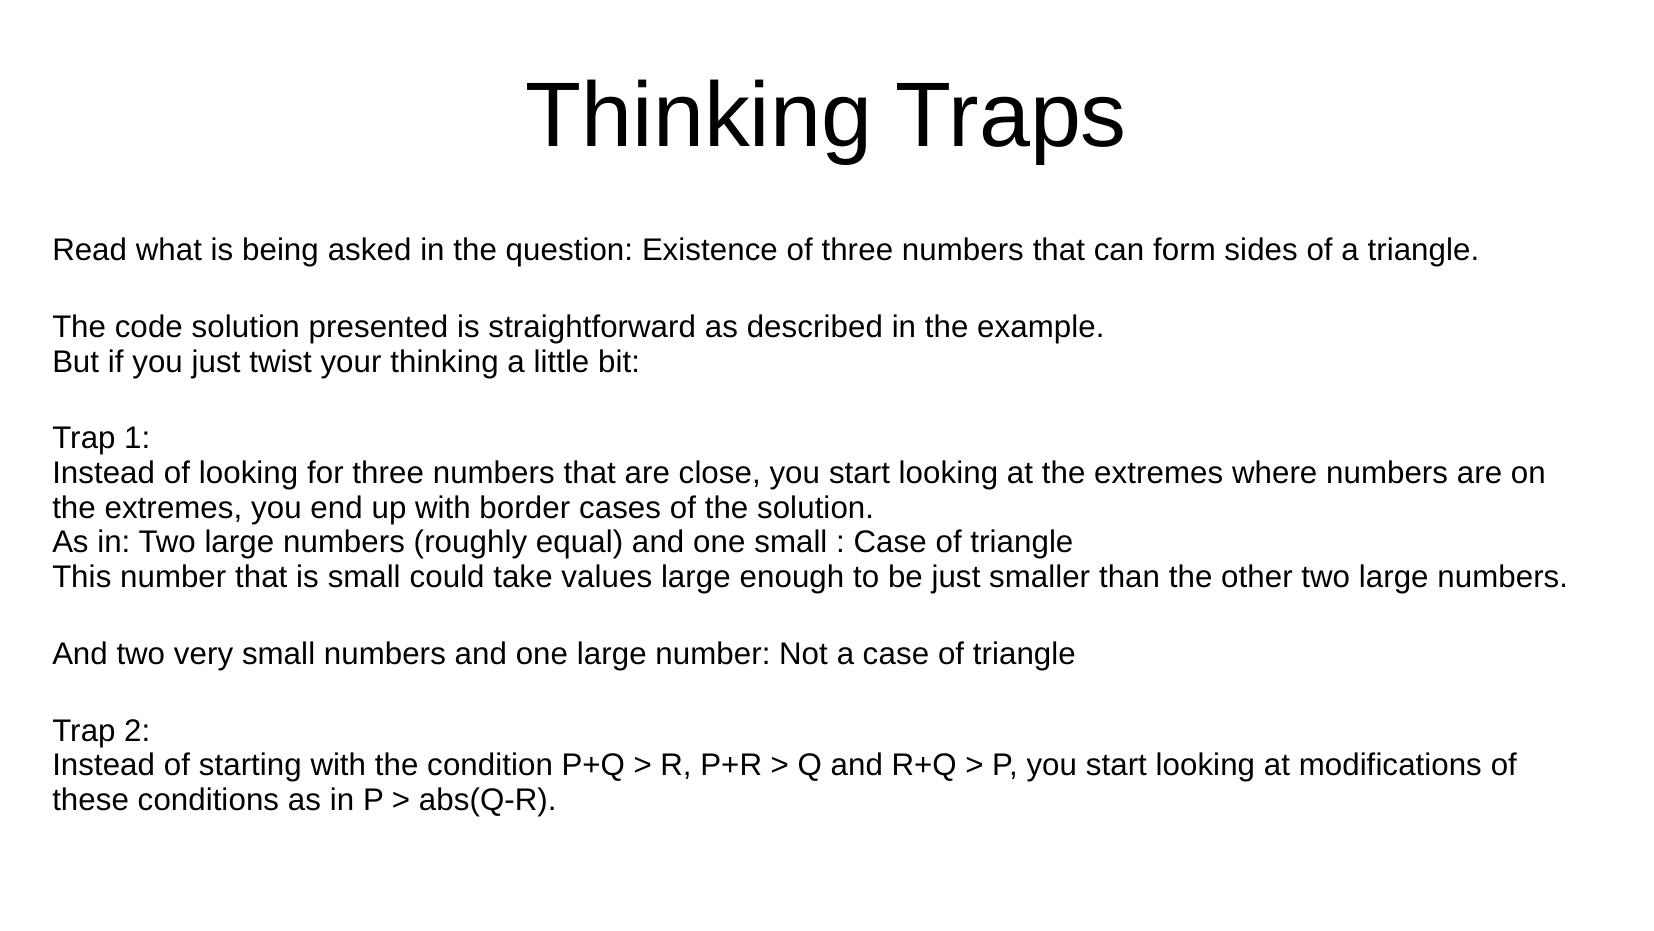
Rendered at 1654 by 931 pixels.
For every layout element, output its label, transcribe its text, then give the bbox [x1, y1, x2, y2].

title Thinking Traps [82, 37, 1571, 193]
text_box Read what is being asked in the question: Existence of three numbers that can form sides of a triangle. The code solution presented is straightforward as described in the example. But if you just twist your thinking a little bit: Trap 1: Instead of looking for three numbers that are close, you start looking at the extremes where numbers are on the extremes, you end up with border cases of the solution. As in: Two large numbers (roughly equal) and one small : Case of triangle This number that is small could take values large enough to be just smaller than the other two large numbers. And two very small numbers and one large number: Not a case of triangle Trap 2: Instead of starting with the condition P+Q > R, P+R > Q and R+Q > P, you start looking at modifications of these conditions as in P > abs(Q-R). [37, 225, 1613, 826]
